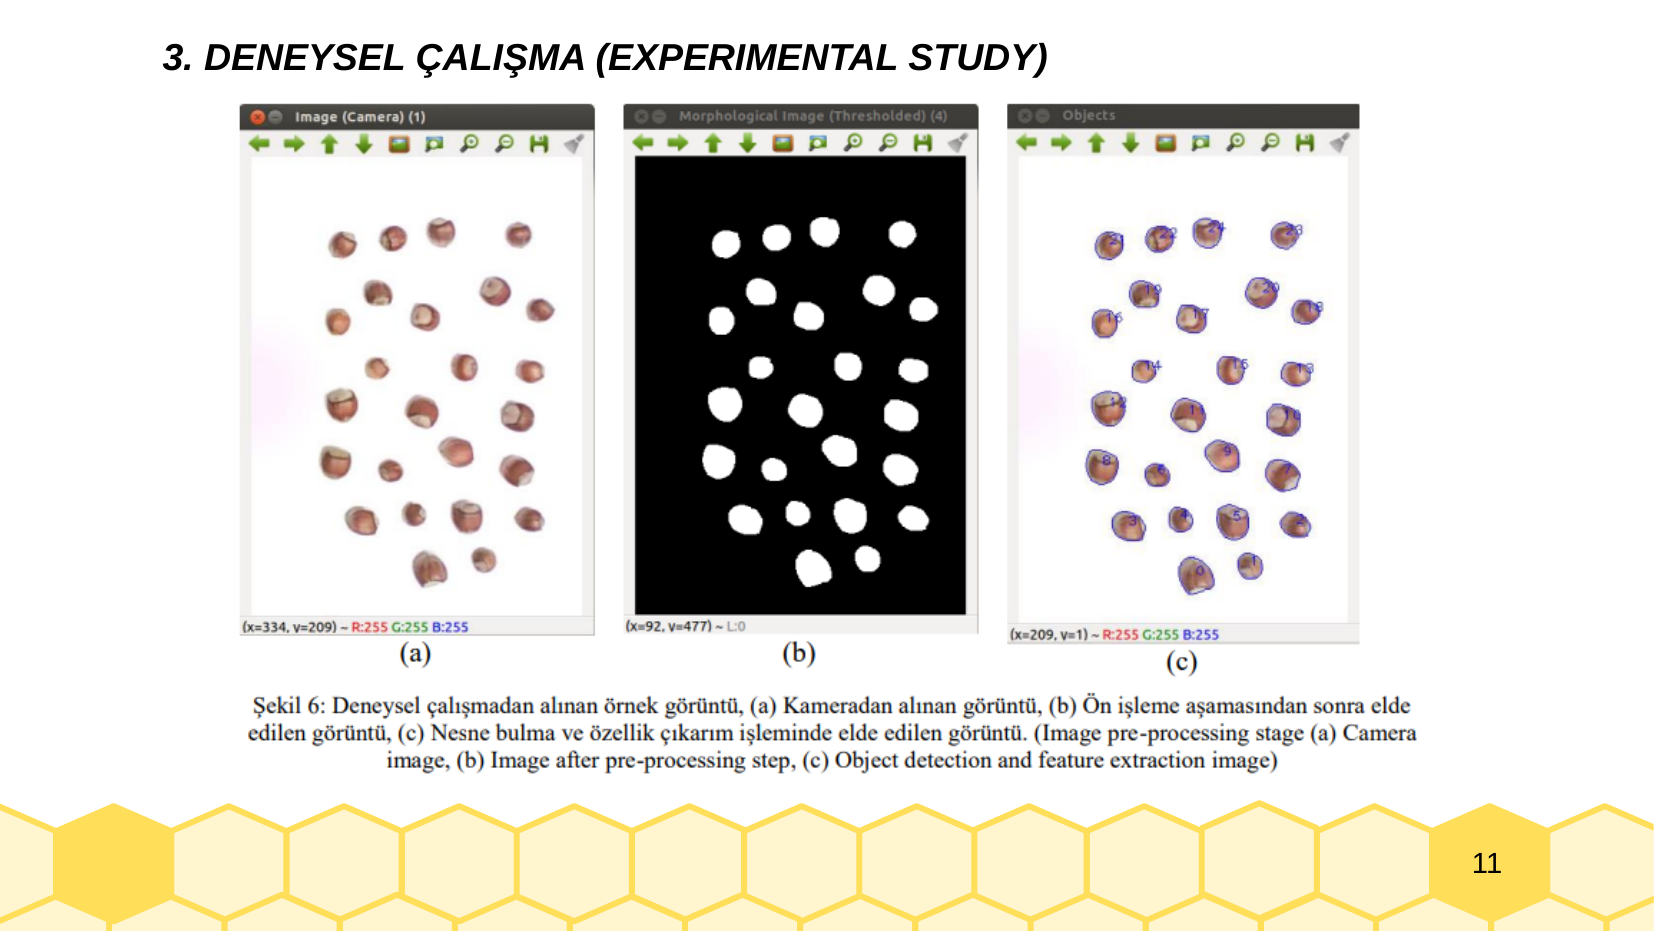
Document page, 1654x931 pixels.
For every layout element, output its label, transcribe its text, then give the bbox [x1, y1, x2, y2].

text_box 3. DENEYSEL ÇALIŞMA (EXPERIMENTAL STUDY) [147, 29, 1453, 213]
picture [177, 97, 1447, 785]
